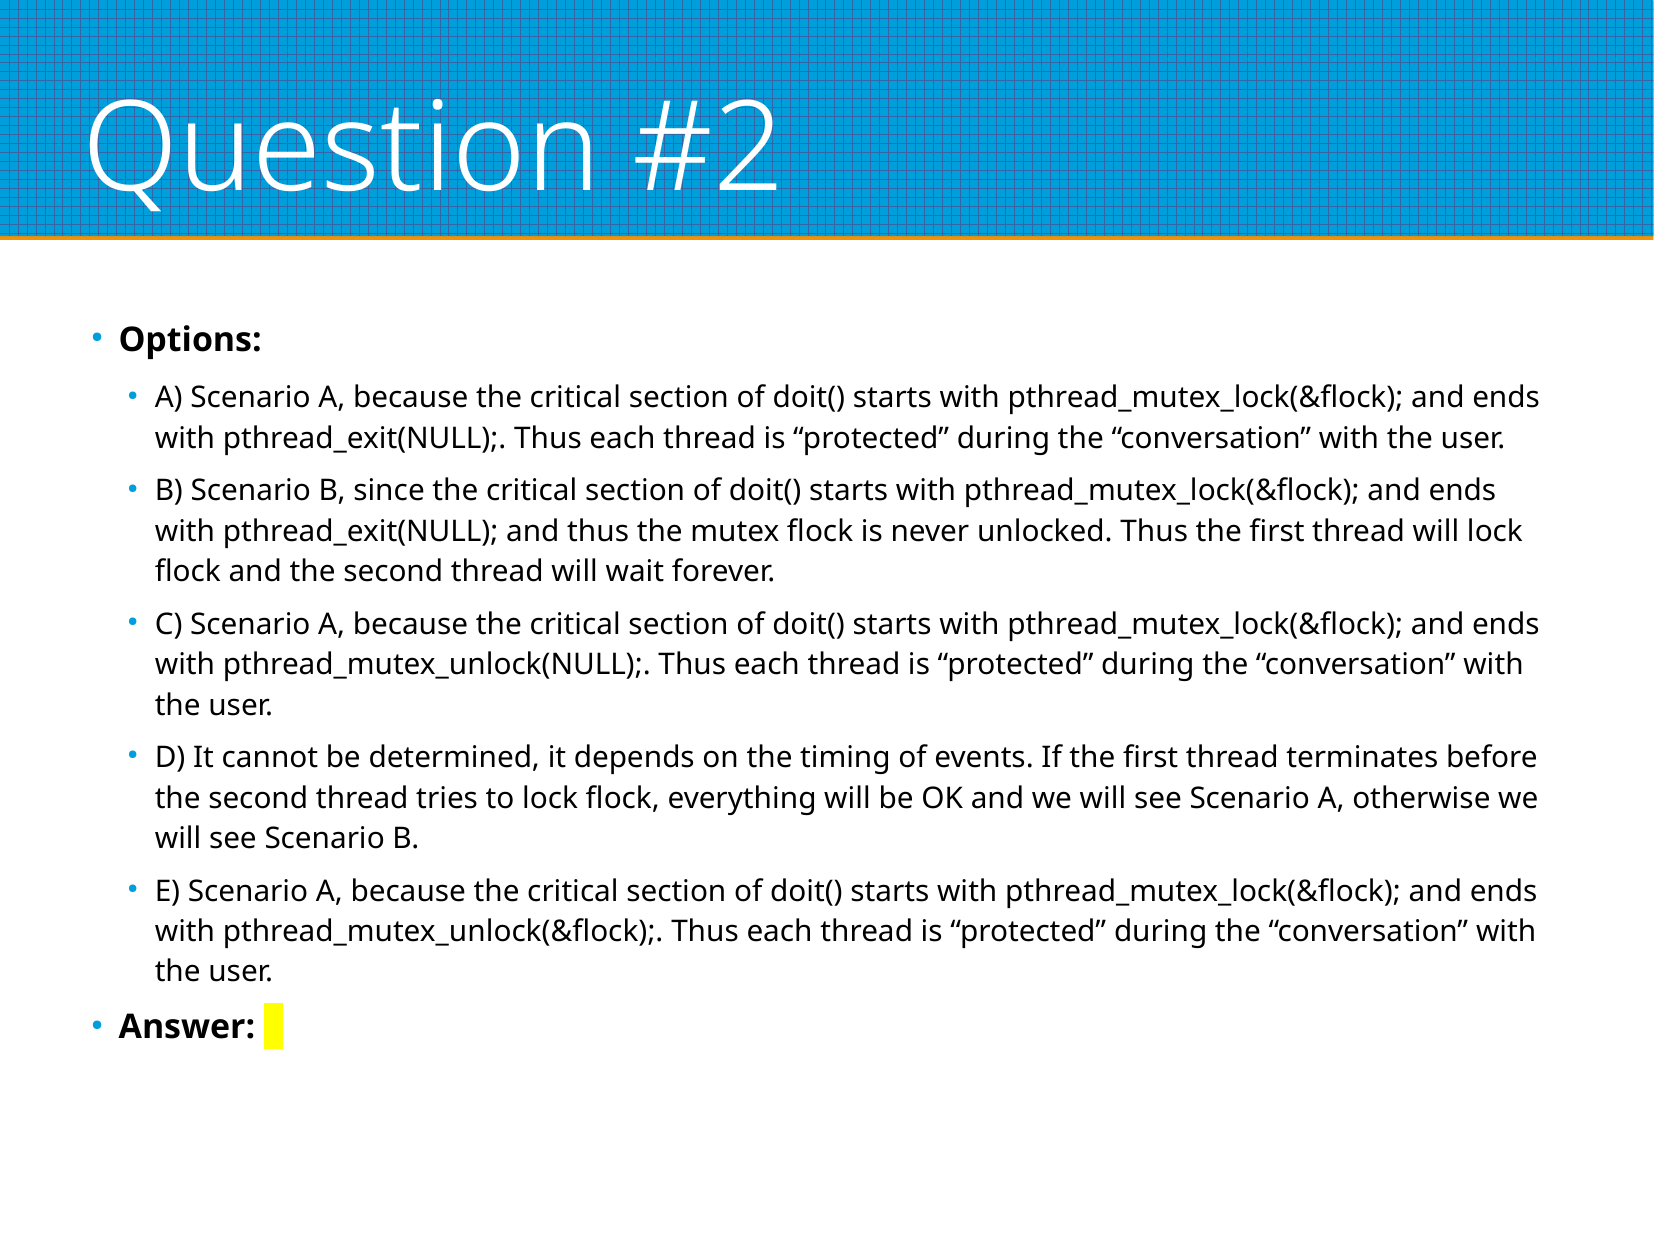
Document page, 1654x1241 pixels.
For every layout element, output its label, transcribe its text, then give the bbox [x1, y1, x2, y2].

title Question #2 [82, 19, 1571, 227]
list Options: A) Scenario A, because the critical section of doit() starts with pthread_mutex_lock(&flock); and ends with pthread_exit(NULL);. Thus each thread is “protected” during the “conversation” with the user. B) Scenario B, since the critical section of doit() starts with pthread_mutex_lock(&flock); and ends with pthread_exit(NULL); and thus the mutex flock is never unlocked. Thus the first thread will lock flock and the second thread will wait forever. C) Scenario A, because the critical section of doit() starts with pthread_mutex_lock(&flock); and ends with pthread_mutex_unlock(NULL);. Thus each thread is “protected” during the “conversation” with the user. D) It cannot be determined, it depends on the timing of events. If the first thread terminates before the second thread tries to lock flock, everything will be OK and we will see Scenario A, otherwise we will see Scenario B. E) Scenario A, because the critical section of doit() starts with pthread_mutex_lock(&flock); and ends with pthread_mutex_unlock(&flock);. Thus each thread is “protected” during the “conversation” with the user. Answer: E [82, 314, 1563, 1081]
